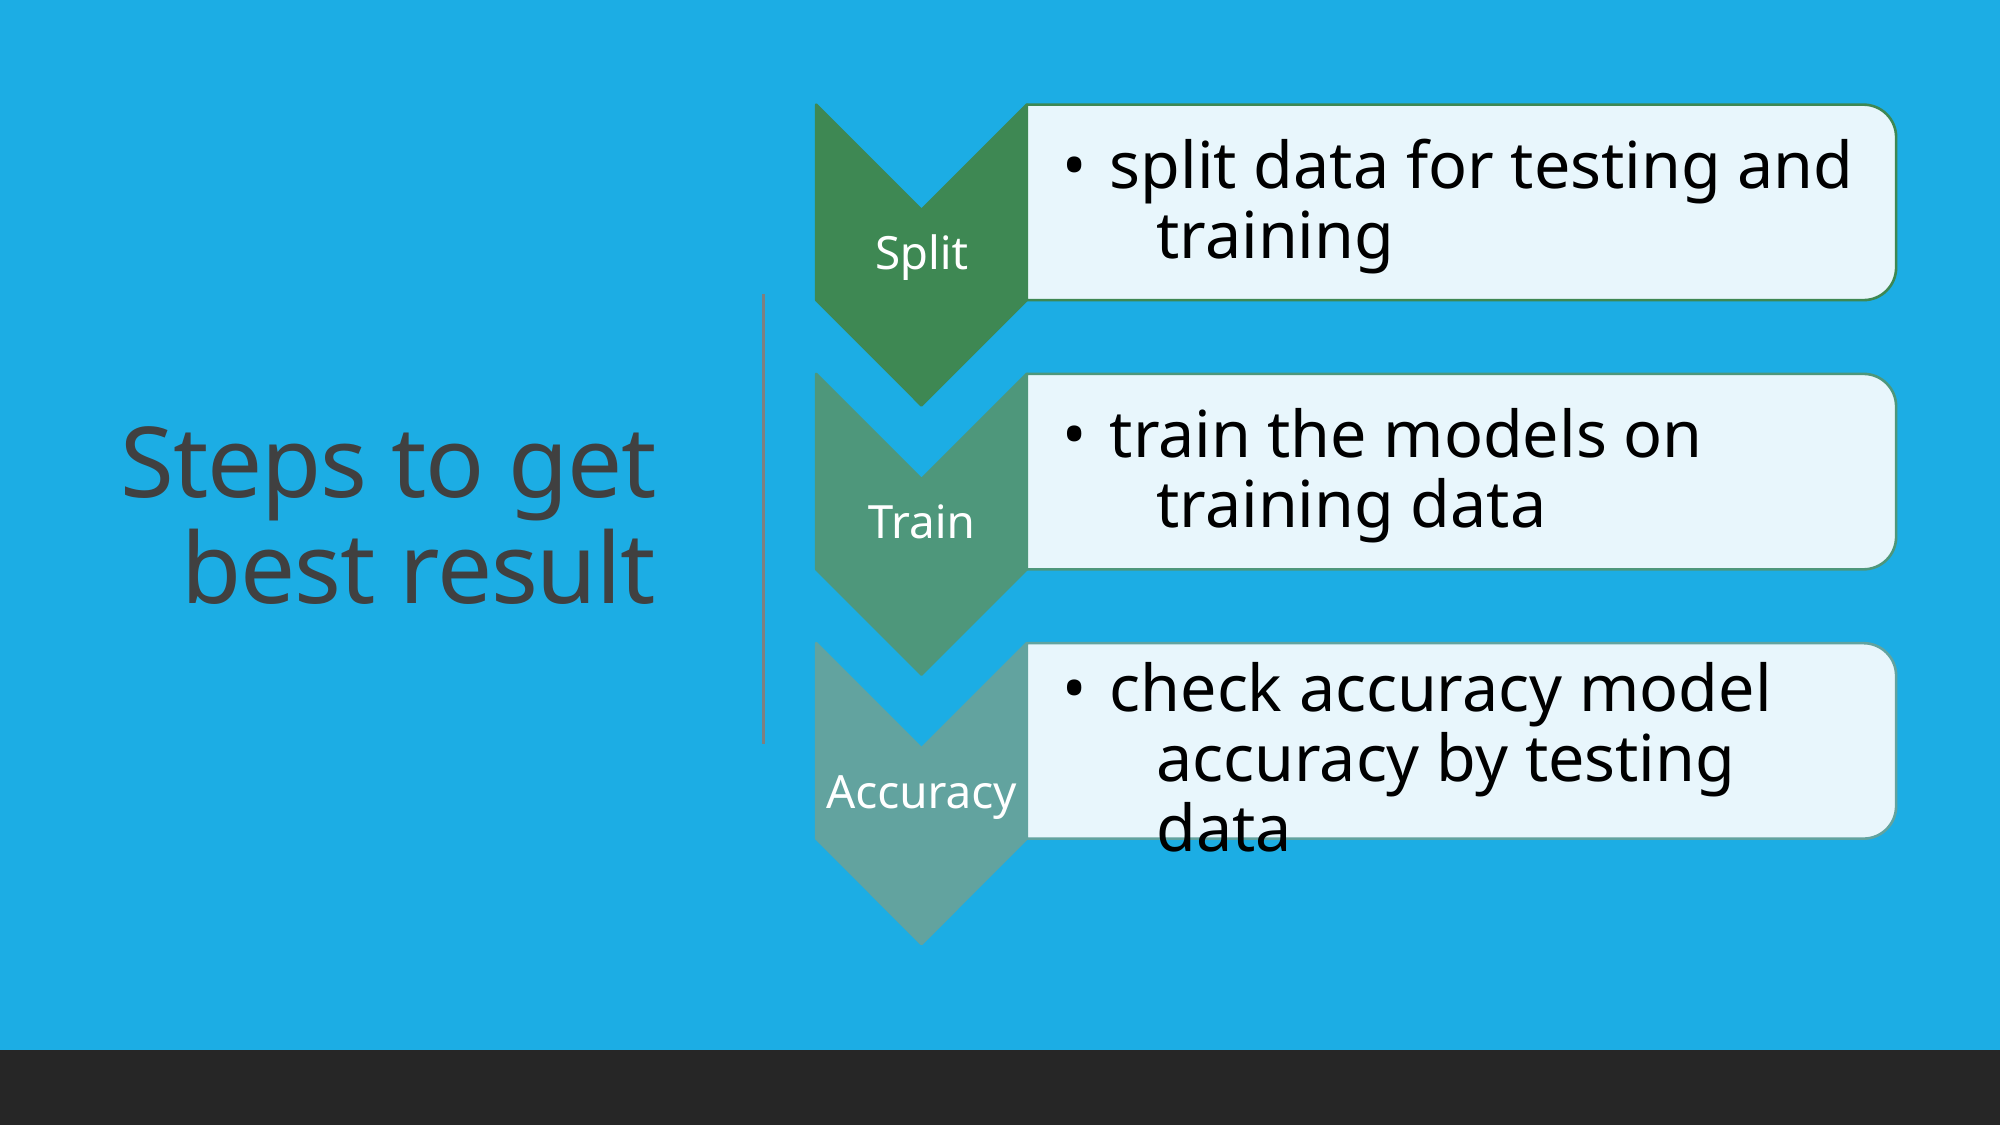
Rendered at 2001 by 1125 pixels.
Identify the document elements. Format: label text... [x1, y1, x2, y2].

text_box Accuracy [816, 643, 1027, 944]
text_box check accuracy model accuracy by testing data [1026, 643, 1897, 839]
text_box Split [816, 104, 1026, 406]
text_box split data for testing and training [1026, 104, 1897, 301]
text_box Train [816, 373, 1027, 675]
title Steps to get best result [105, 104, 711, 934]
text_box train the models on training data [1026, 373, 1897, 570]
text_box [0, 0, 2000, 1125]
